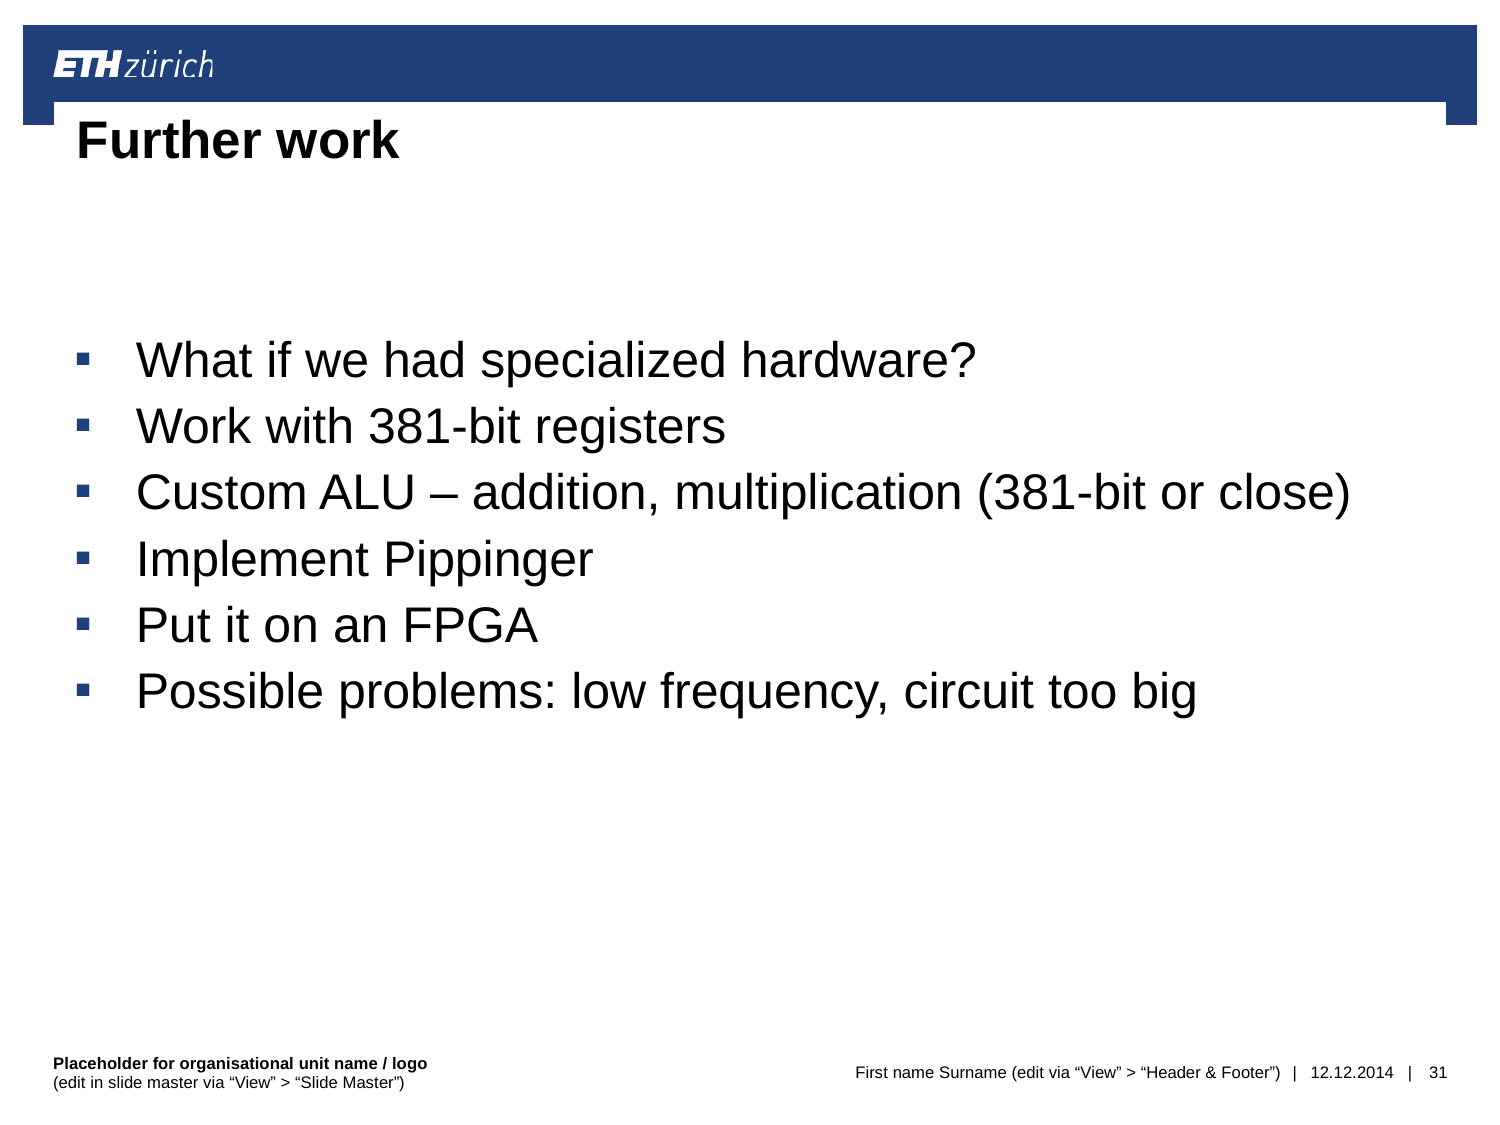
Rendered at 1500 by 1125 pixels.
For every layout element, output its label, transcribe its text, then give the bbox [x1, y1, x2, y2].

list What if we had specialized hardware? Work with 381-bit registers Custom ALU – addition, multiplication (381-bit or close) Implement Pippinger Put it on an FPGA Possible problems: low frequency, circuit too big [53, 331, 1447, 1023]
title Further work [53, 101, 1447, 262]
